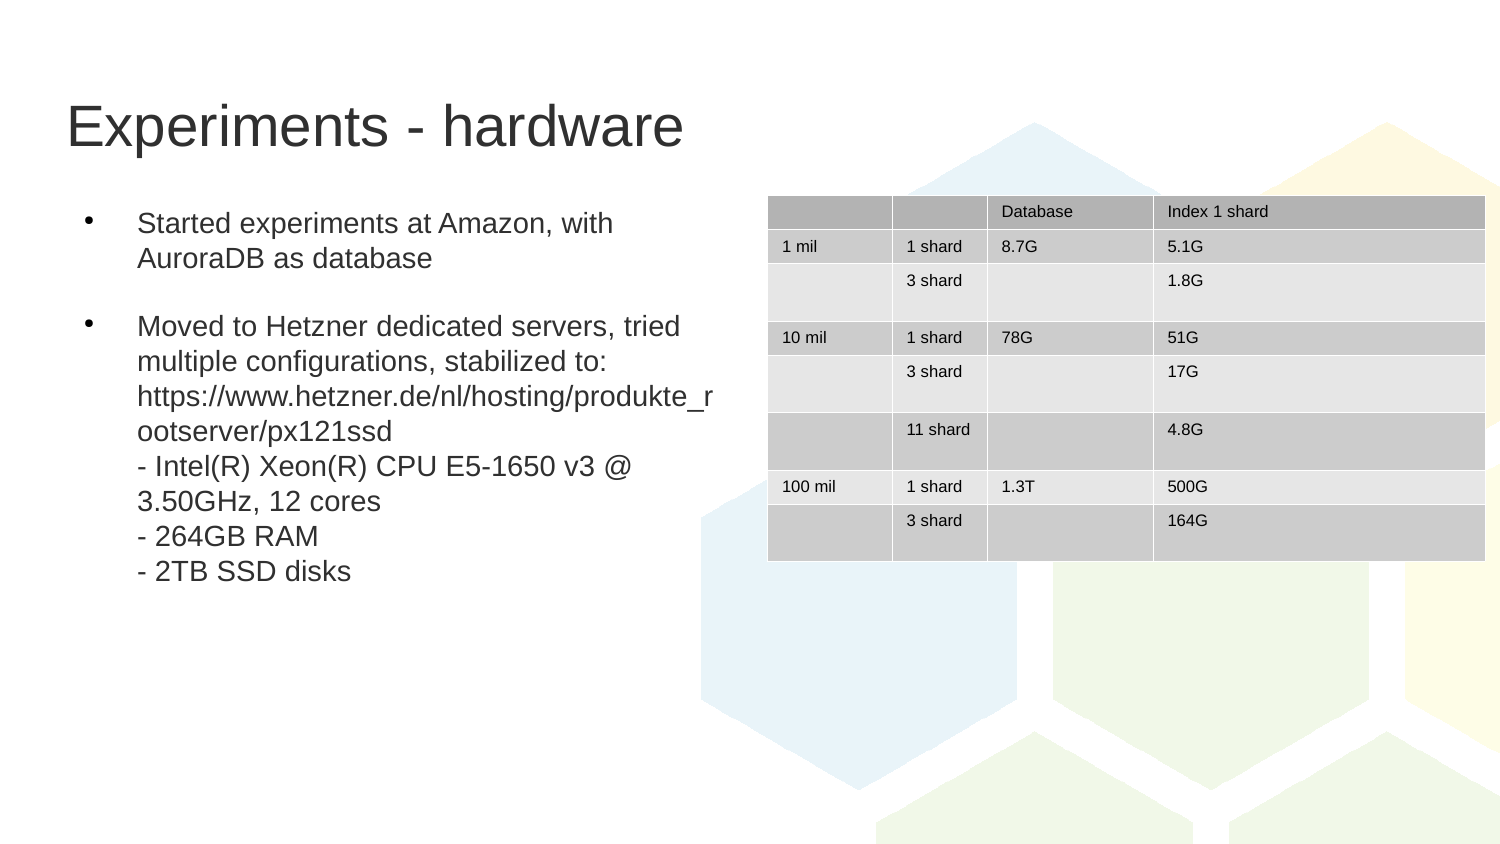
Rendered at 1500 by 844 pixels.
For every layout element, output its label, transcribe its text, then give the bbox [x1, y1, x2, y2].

table_cell 1 shard [893, 230, 987, 263]
table_cell 11 shard [893, 413, 987, 470]
picture [0, 0, 1500, 844]
table_cell 17G [1154, 356, 1485, 412]
table_cell 3 shard [893, 264, 987, 321]
table_cell [768, 264, 892, 321]
table_header [893, 196, 987, 229]
table_cell 164G [1154, 505, 1485, 561]
table_cell 10 mil [768, 322, 892, 355]
table_cell 4.8G [1154, 413, 1485, 470]
table_cell [988, 413, 1153, 470]
title Experiments - hardware [51, 72, 1449, 167]
table_cell 5.1G [1154, 230, 1485, 263]
table_cell 100 mil [768, 471, 892, 504]
table_cell 3 shard [893, 356, 987, 412]
table_cell 1.8G [1154, 264, 1485, 321]
table_cell 51G [1154, 322, 1485, 355]
list Started experiments at Amazon, with AuroraDB as database Moved to Hetzner dedicated servers, tried multiple configurations, stabilized to: https://www.hetzner.de/nl/hosting/produkte_rootserver/px121ssd - Intel(R) Xeon(R) CPU E5-1650 v3 @ 3.50GHz, 12 cores - 264GB RAM - 2TB SSD disks [51, 189, 734, 750]
table_cell 1 shard [893, 471, 987, 504]
table_cell 78G [988, 322, 1153, 355]
table_cell 3 shard [893, 505, 987, 561]
table_cell [988, 264, 1153, 321]
table_cell 1 mil [768, 230, 892, 263]
table_cell [768, 356, 892, 412]
table_header [768, 196, 892, 229]
table_header Database [988, 196, 1153, 229]
table_cell [988, 505, 1153, 561]
table_header Index 1 shard [1154, 196, 1485, 229]
table_cell 500G [1154, 471, 1485, 504]
table_cell 1 shard [893, 322, 987, 355]
table_cell [988, 356, 1153, 412]
table_cell 8.7G [988, 230, 1153, 263]
table_cell [768, 505, 892, 561]
table_cell 1.3T [988, 471, 1153, 504]
table_cell [768, 413, 892, 470]
